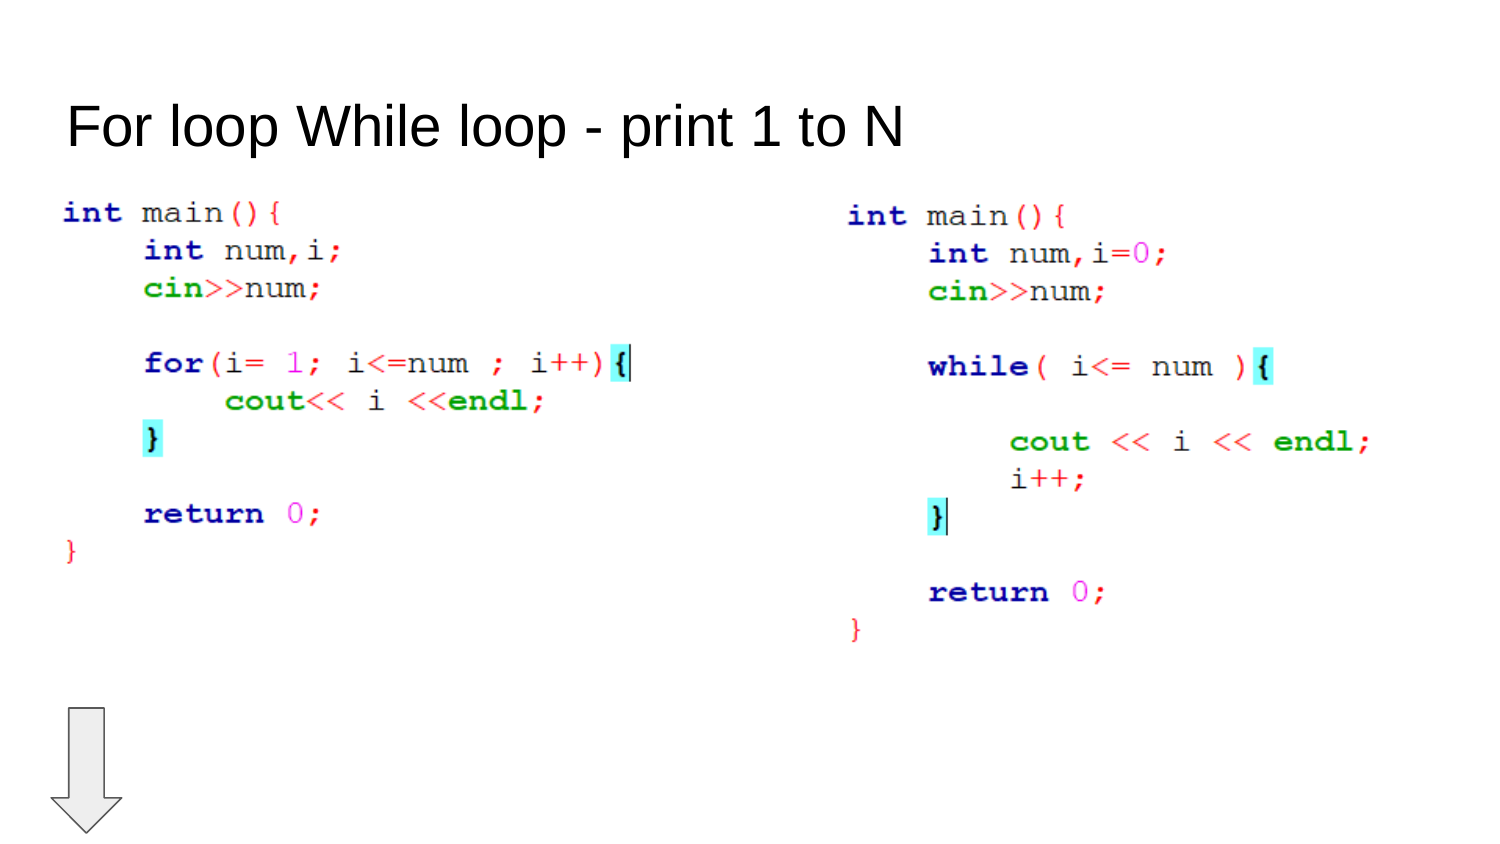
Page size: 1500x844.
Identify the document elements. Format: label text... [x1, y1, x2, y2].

picture [804, 197, 1413, 683]
title For loop While loop - print 1 to N [51, 72, 1449, 167]
text_box [51, 708, 122, 834]
picture [60, 197, 678, 683]
